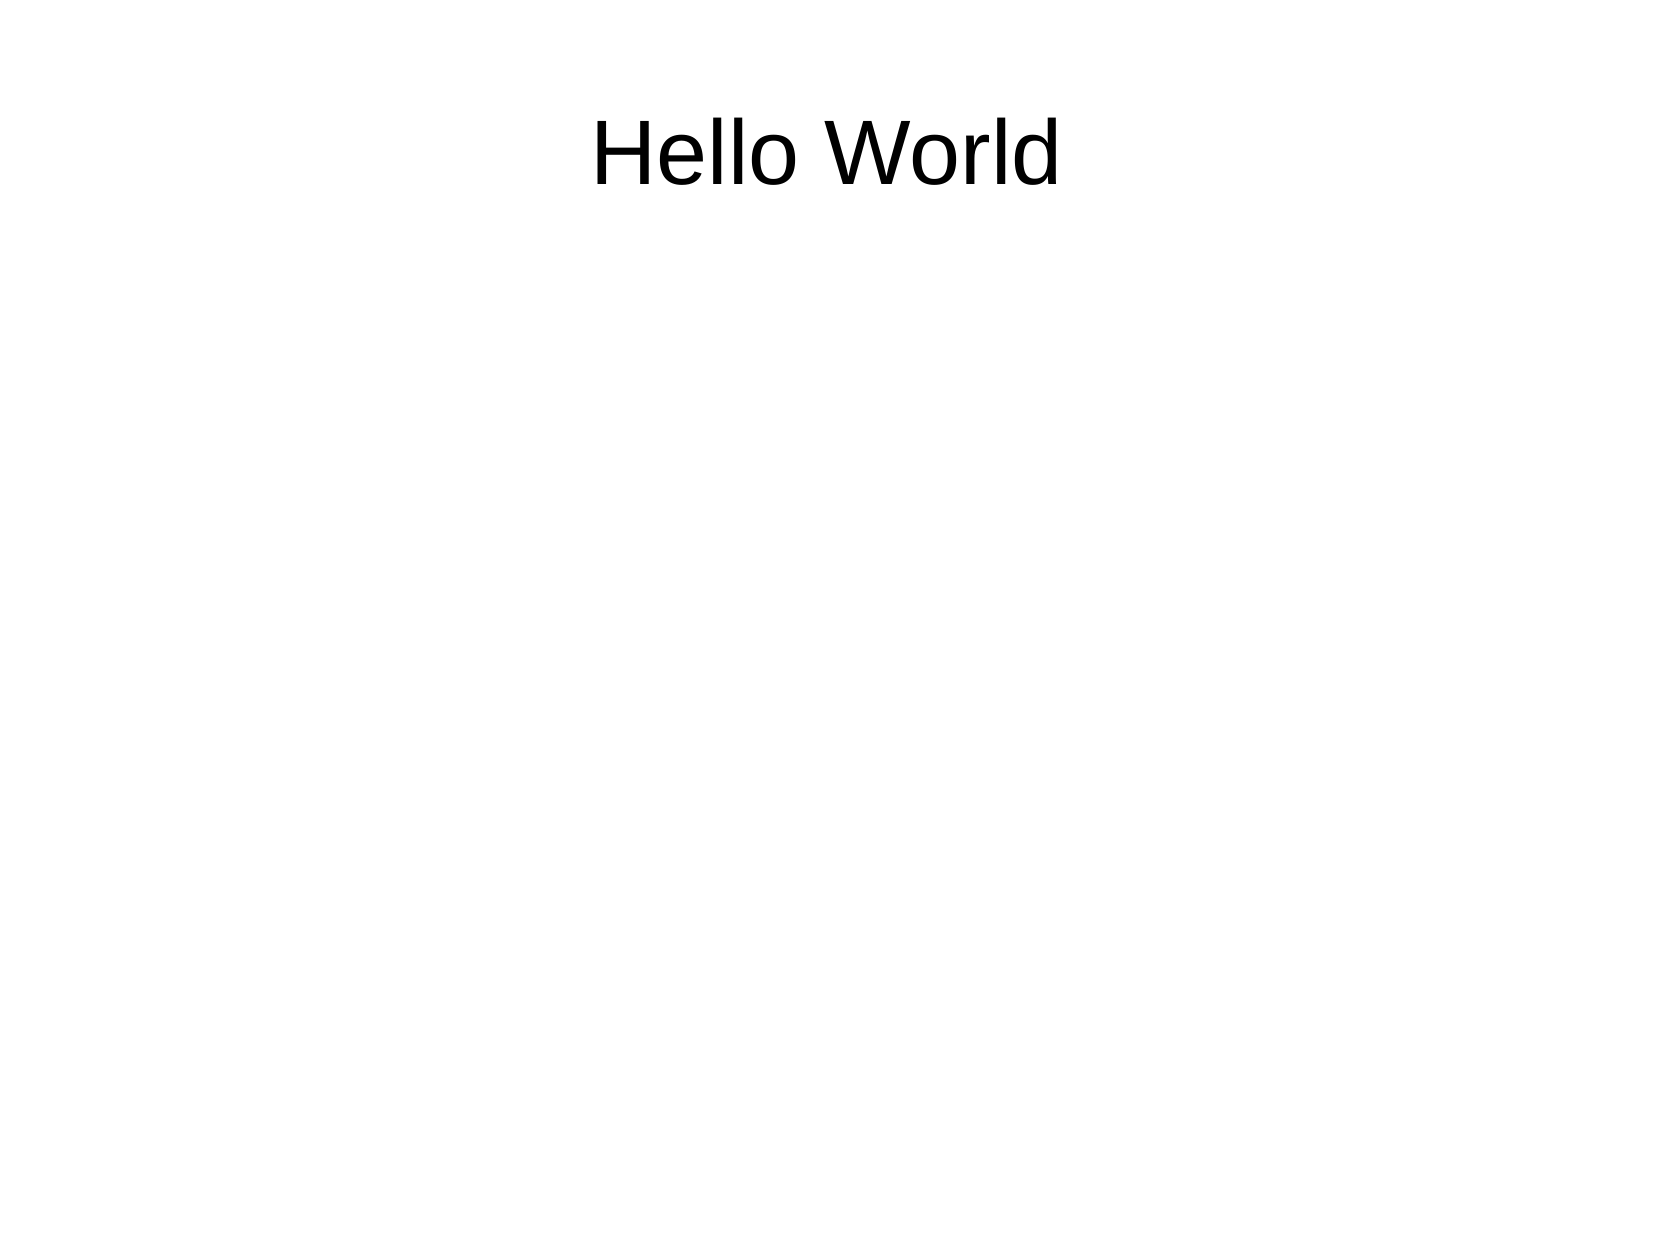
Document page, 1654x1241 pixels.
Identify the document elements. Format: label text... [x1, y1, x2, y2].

title Hello World [82, 49, 1571, 257]
